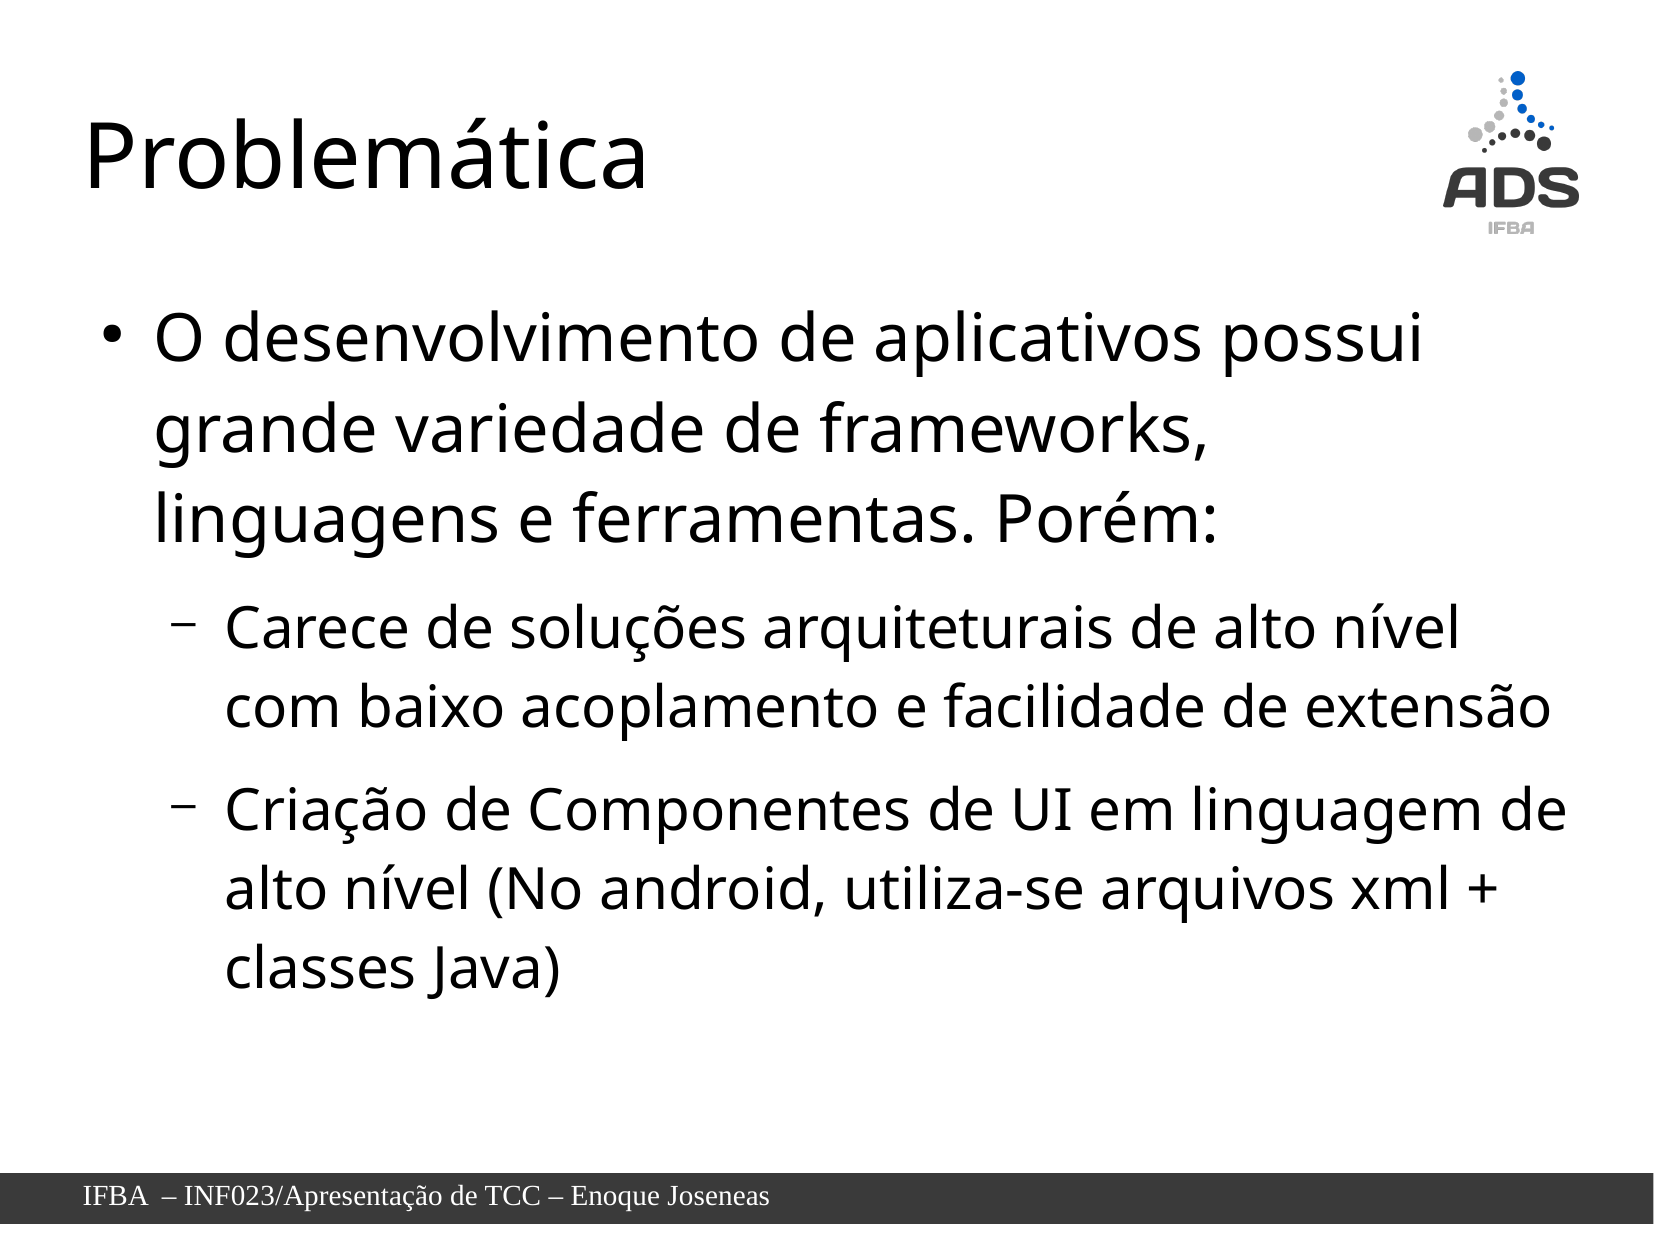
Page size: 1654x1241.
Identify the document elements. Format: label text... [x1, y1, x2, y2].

title Problemática [82, 49, 1426, 257]
list O desenvolvimento de aplicativos possui grande variedade de frameworks, linguagens e ferramentas. Porém: Carece de soluções arquiteturais de alto nível com baixo acoplamento e facilidade de extensão Criação de Componentes de UI em linguagem de alto nível (No android, utiliza-se arquivos xml + classes Java) [82, 290, 1571, 1156]
picture [1443, 71, 1579, 234]
